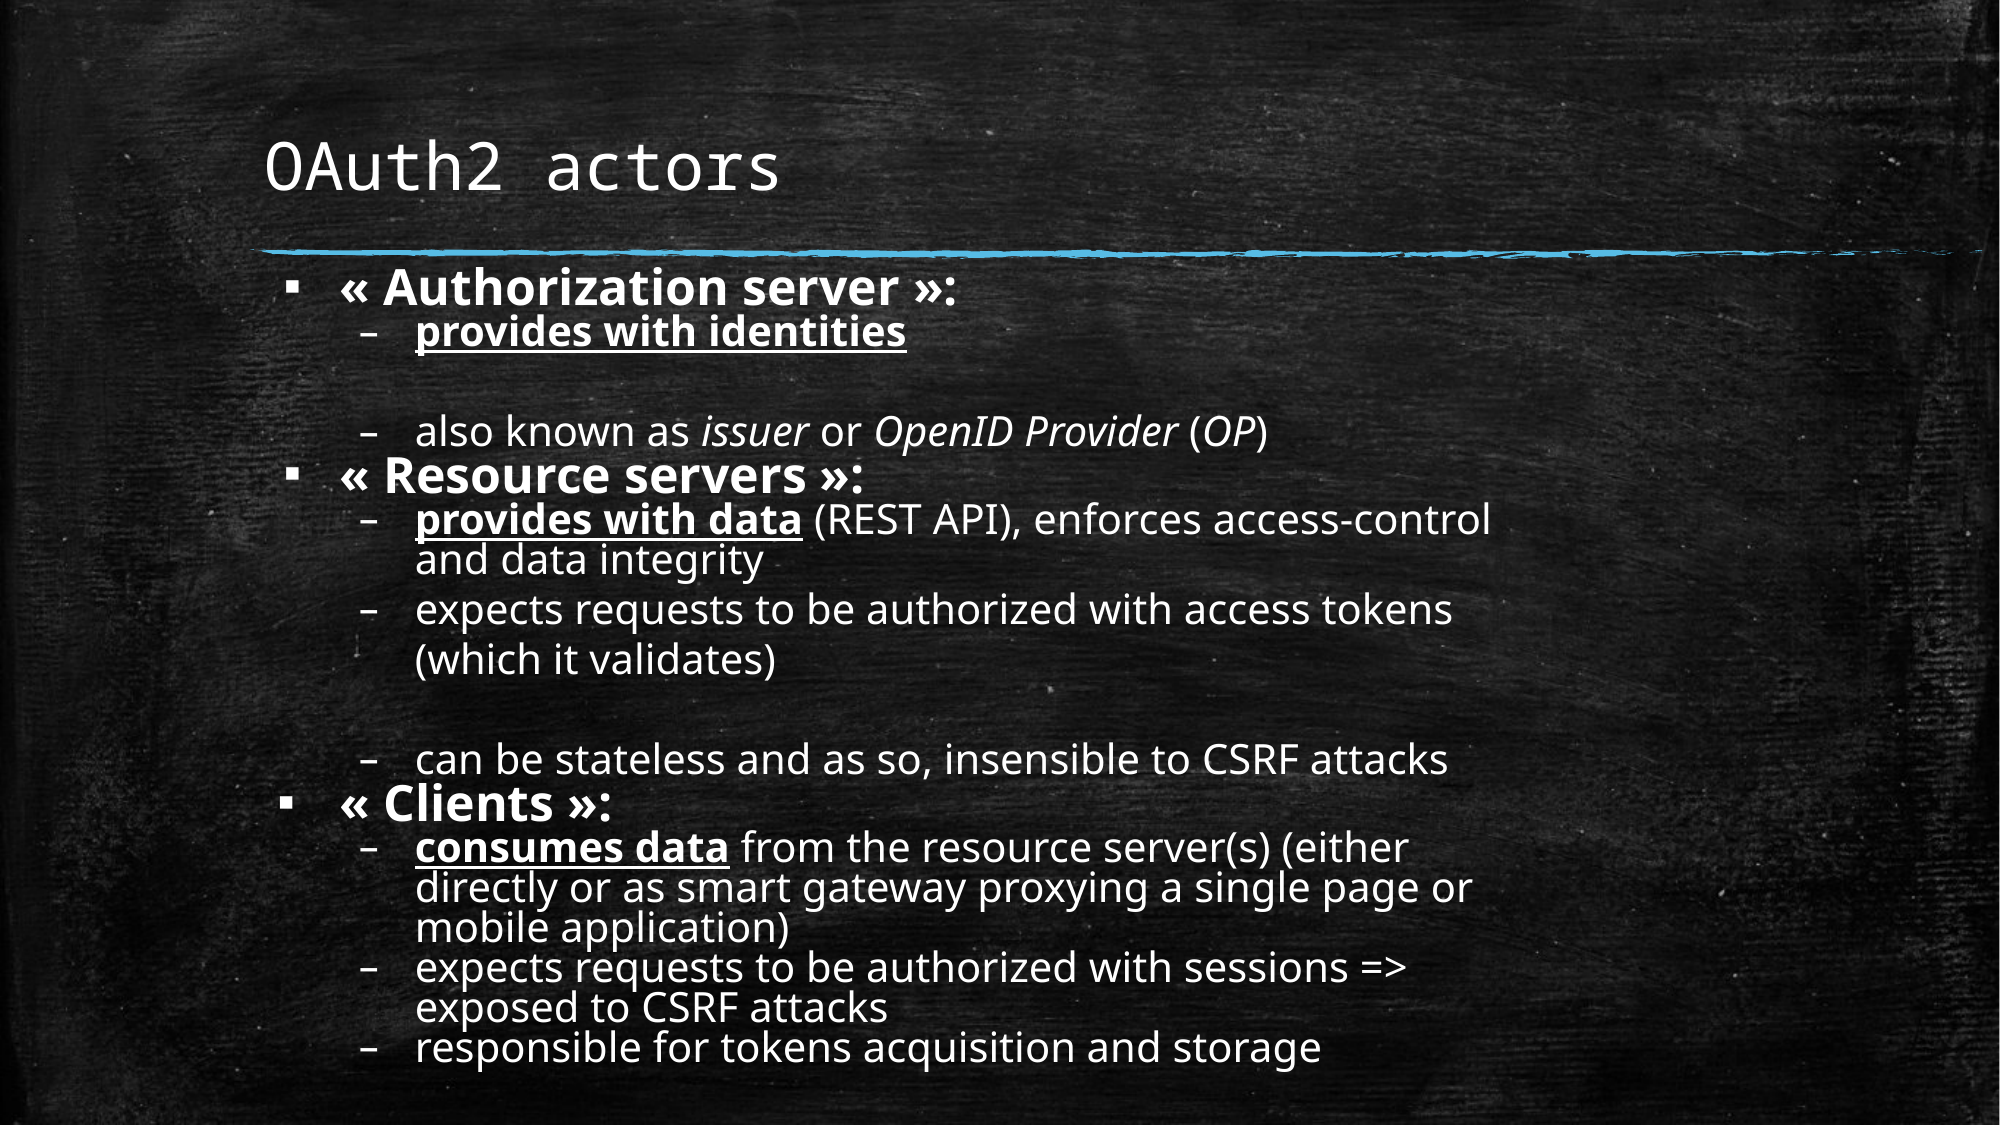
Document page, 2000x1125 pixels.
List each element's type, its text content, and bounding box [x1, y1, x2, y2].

title OAuth2 actors [249, 45, 1750, 213]
picture [0, 0, 2000, 1125]
list « Authorization server »: provides with identities also known as issuer or OpenID Provider (OP) « Resource servers »: provides with data (REST API), enforces access-control and data integrity expects requests to be authorized with access tokens (which it validates) can be stateless and as so, insensible to CSRF attacks « Clients »: consumes data from the resource server(s) (either directly or as smart gateway proxying a single page or mobile application) expects requests to be authorized with sessions => exposed to CSRF attacks responsible for tokens acquisition and storage [249, 259, 1508, 1094]
